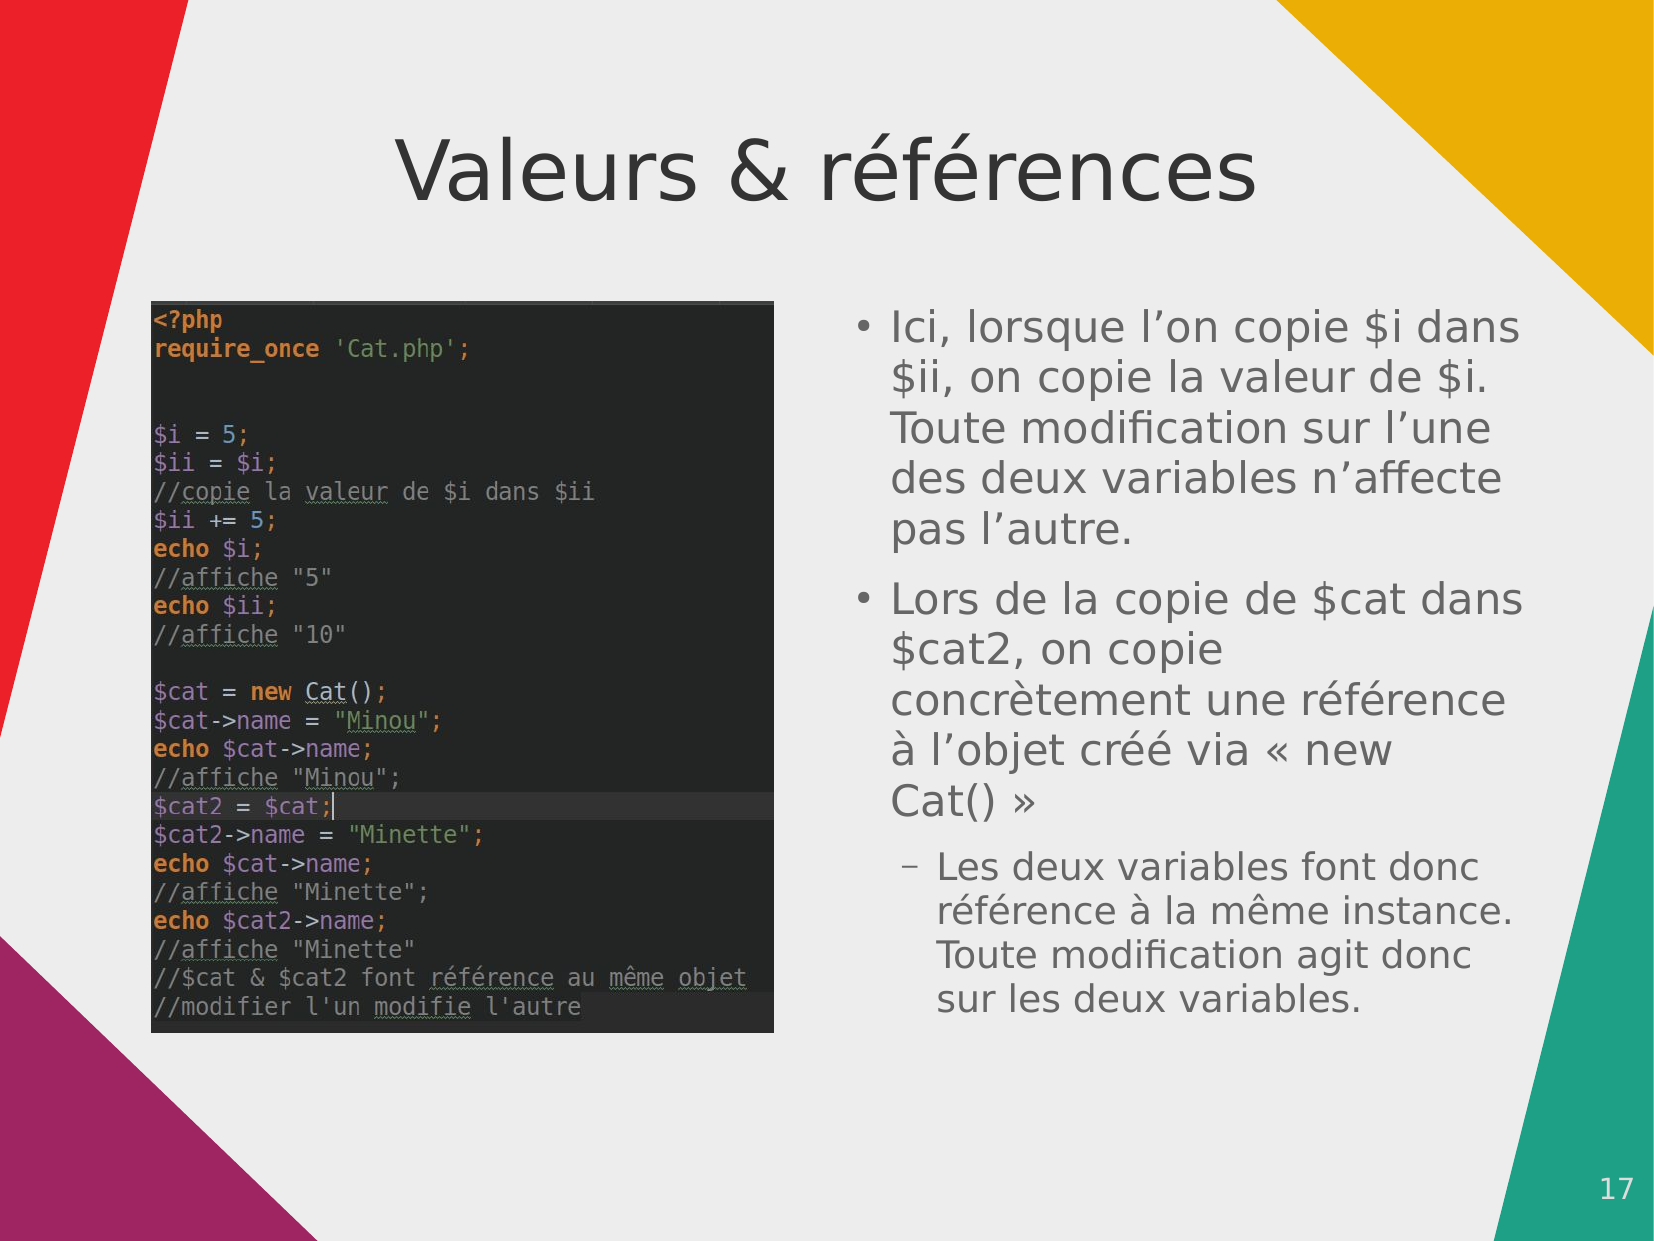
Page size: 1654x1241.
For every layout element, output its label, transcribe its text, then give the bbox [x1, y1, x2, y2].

list Ici, lorsque l’on copie $i dans $ii, on copie la valeur de $i. Toute modification sur l’une des deux variables n’affecte pas l’autre. Lors de la copie de $cat dans $cat2, on copie concrètement une référence à l’objet créé via « new Cat() » Les deux variables font donc référence à la même instance. Toute modification agit donc sur les deux variables. [844, 302, 1540, 1033]
title Valeurs & références [114, 73, 1539, 271]
picture [151, 301, 774, 1033]
